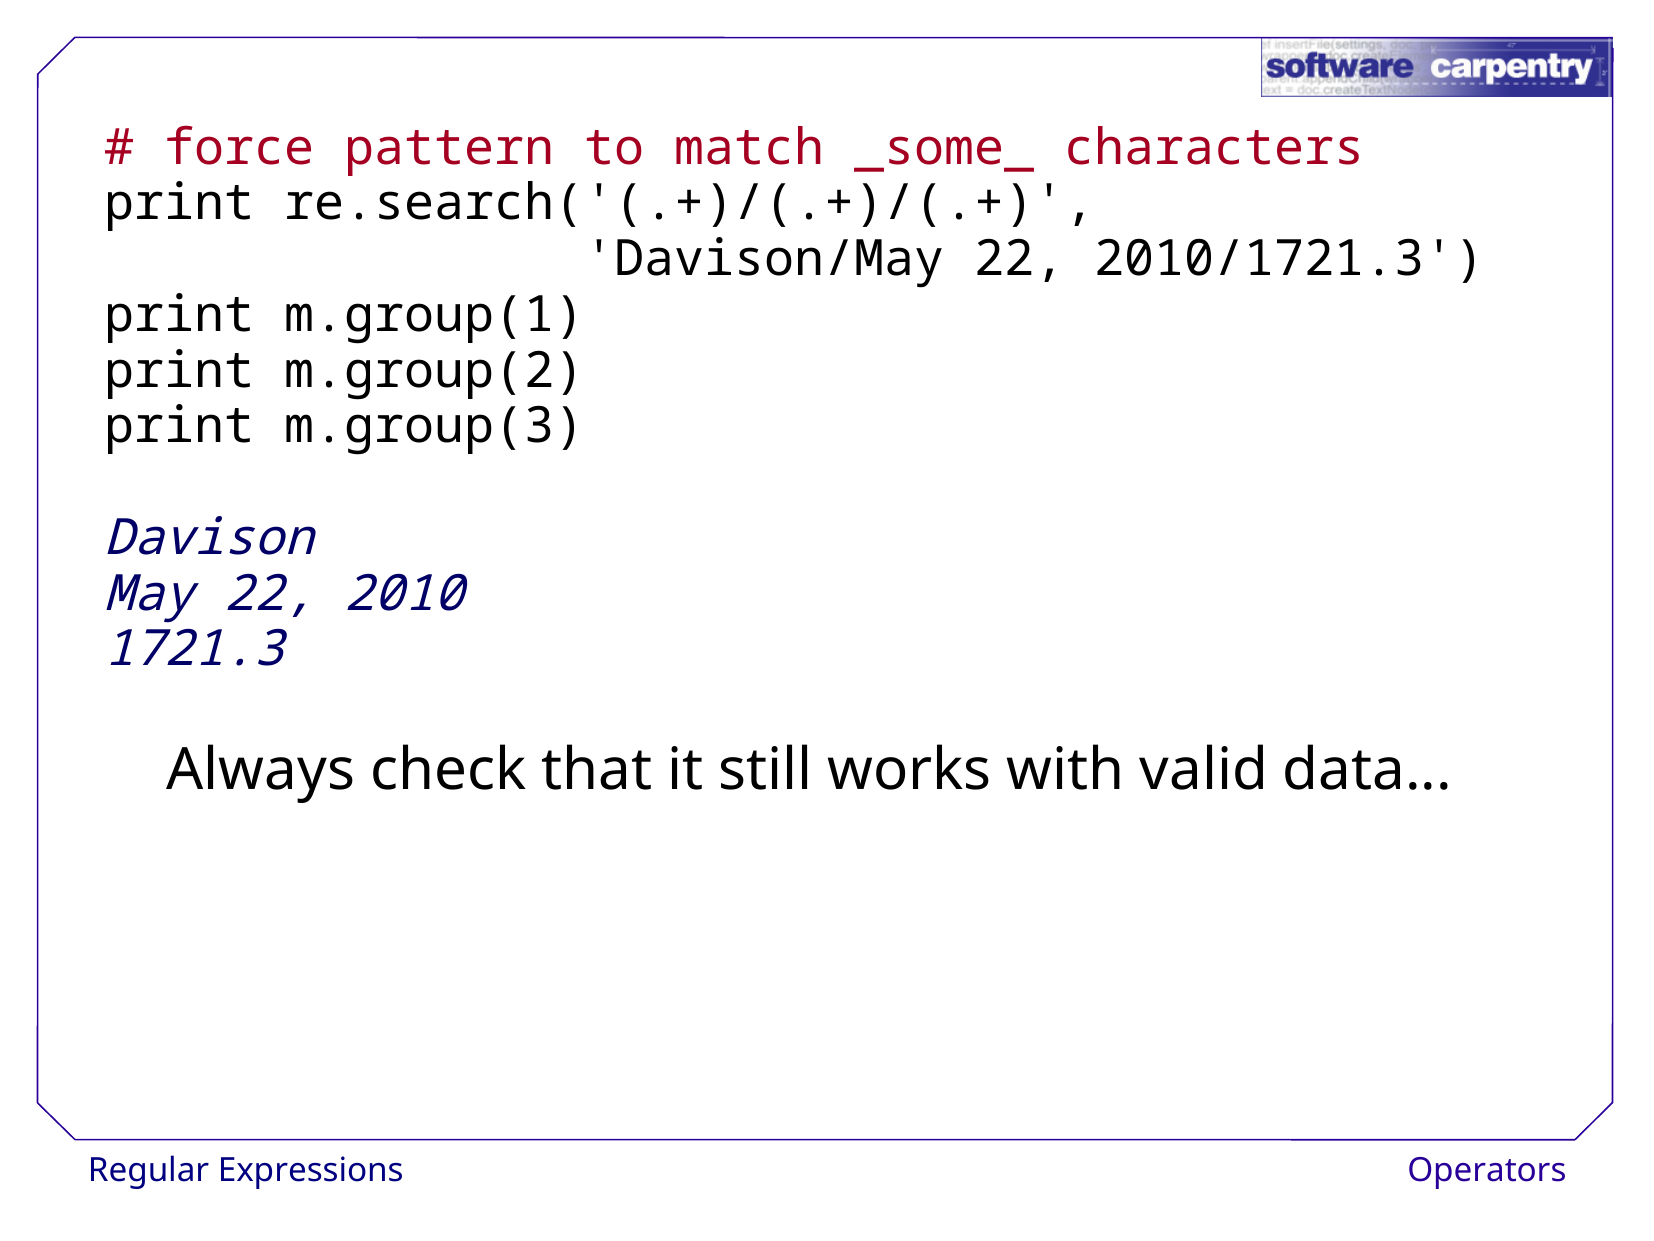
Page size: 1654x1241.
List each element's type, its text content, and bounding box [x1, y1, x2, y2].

text_box Always check that it still works with valid data... [151, 688, 1530, 810]
text_box # force pattern to match _some_ characters print re.search('(.+)/(.+)/(.+)', 'Davison/May 22, 2010/1721.3') print m.group(1) print m.group(2) print m.group(3) Davison May 22, 2010 1721.3 [89, 112, 1512, 715]
picture [1261, 39, 1613, 97]
